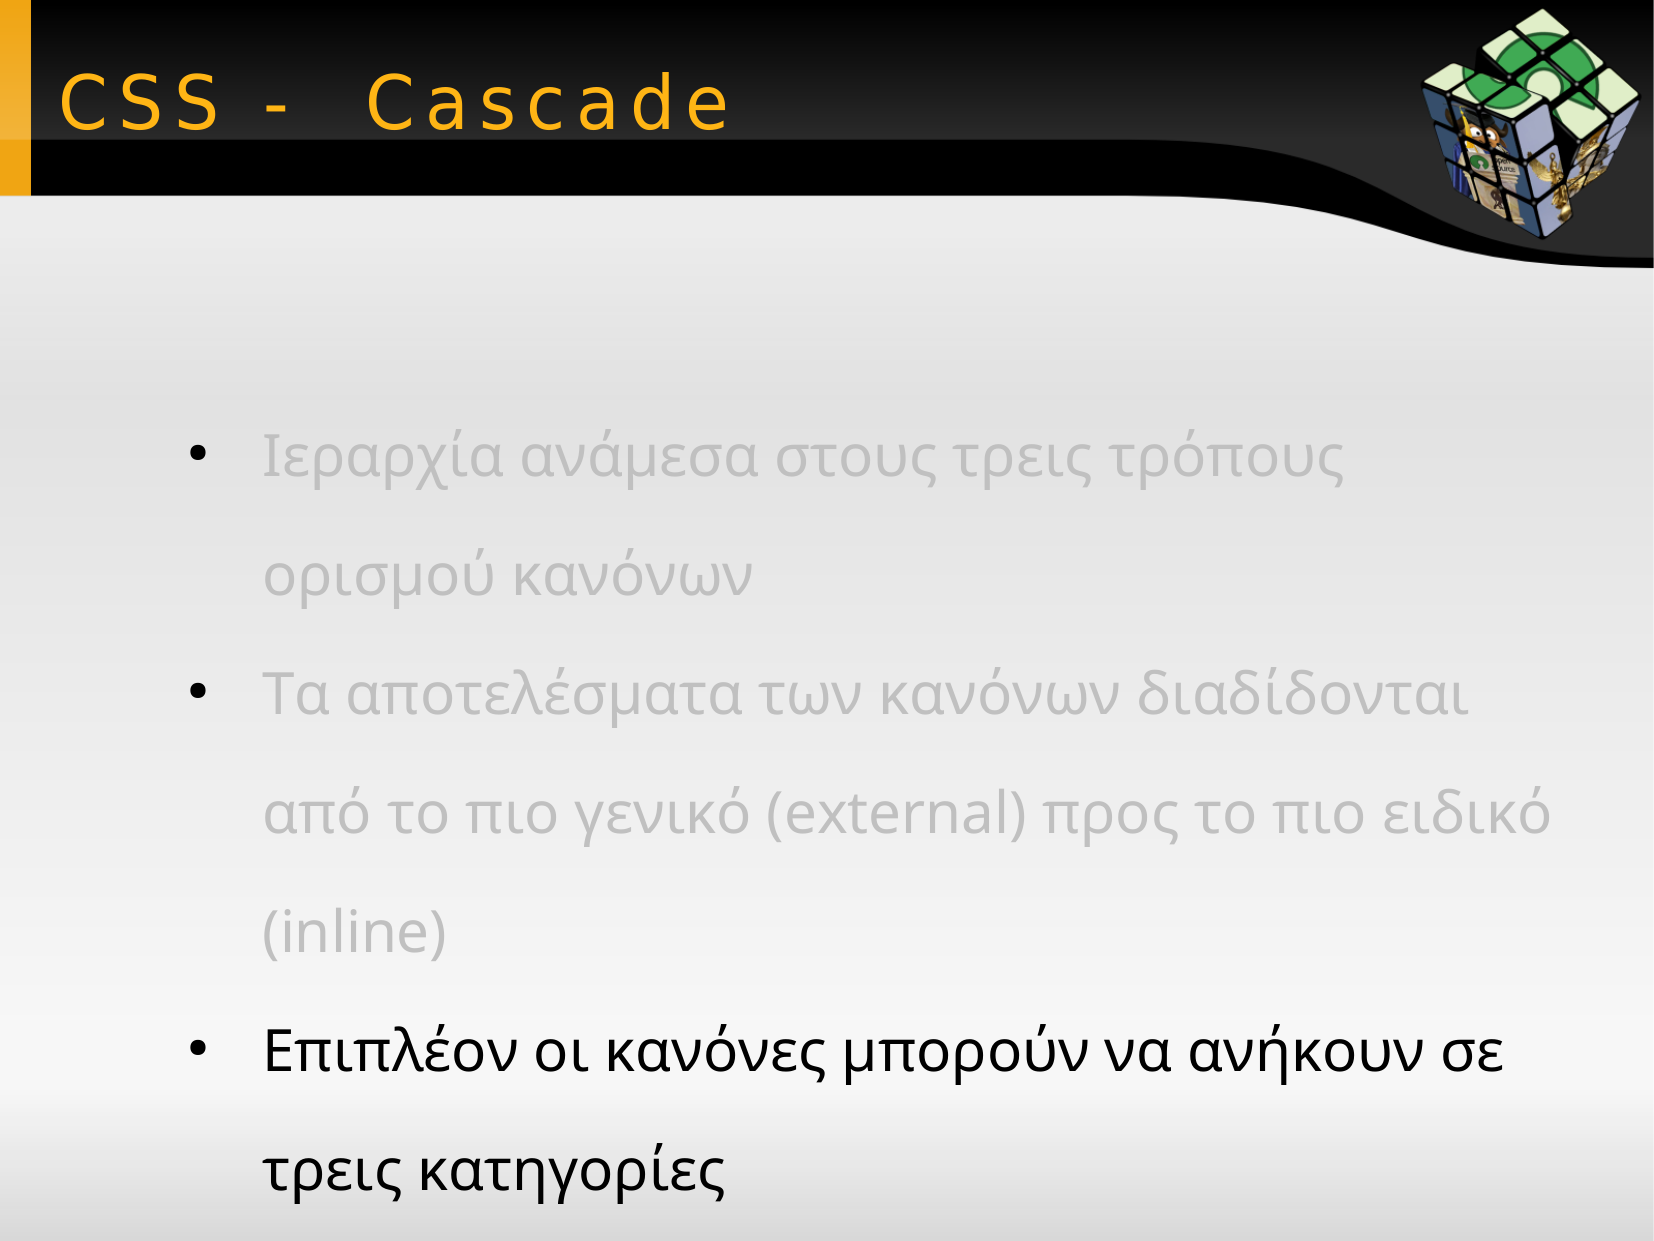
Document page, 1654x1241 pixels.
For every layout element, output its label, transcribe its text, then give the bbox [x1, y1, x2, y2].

subtitle Ιεραρχία ανάμεσα στους τρεις τρόπους ορισμού κανόνων Τα αποτελέσματα των κανόνων διαδίδονται από το πιο γενικό (external) προς το πιο ειδικό (inline) Επιπλέον οι κανόνες μπορούν να ανήκουν σε τρεις κατηγορίες [187, 375, 1576, 1080]
title CSS - Cascade [59, 29, 1270, 178]
picture [0, 0, 1654, 1241]
